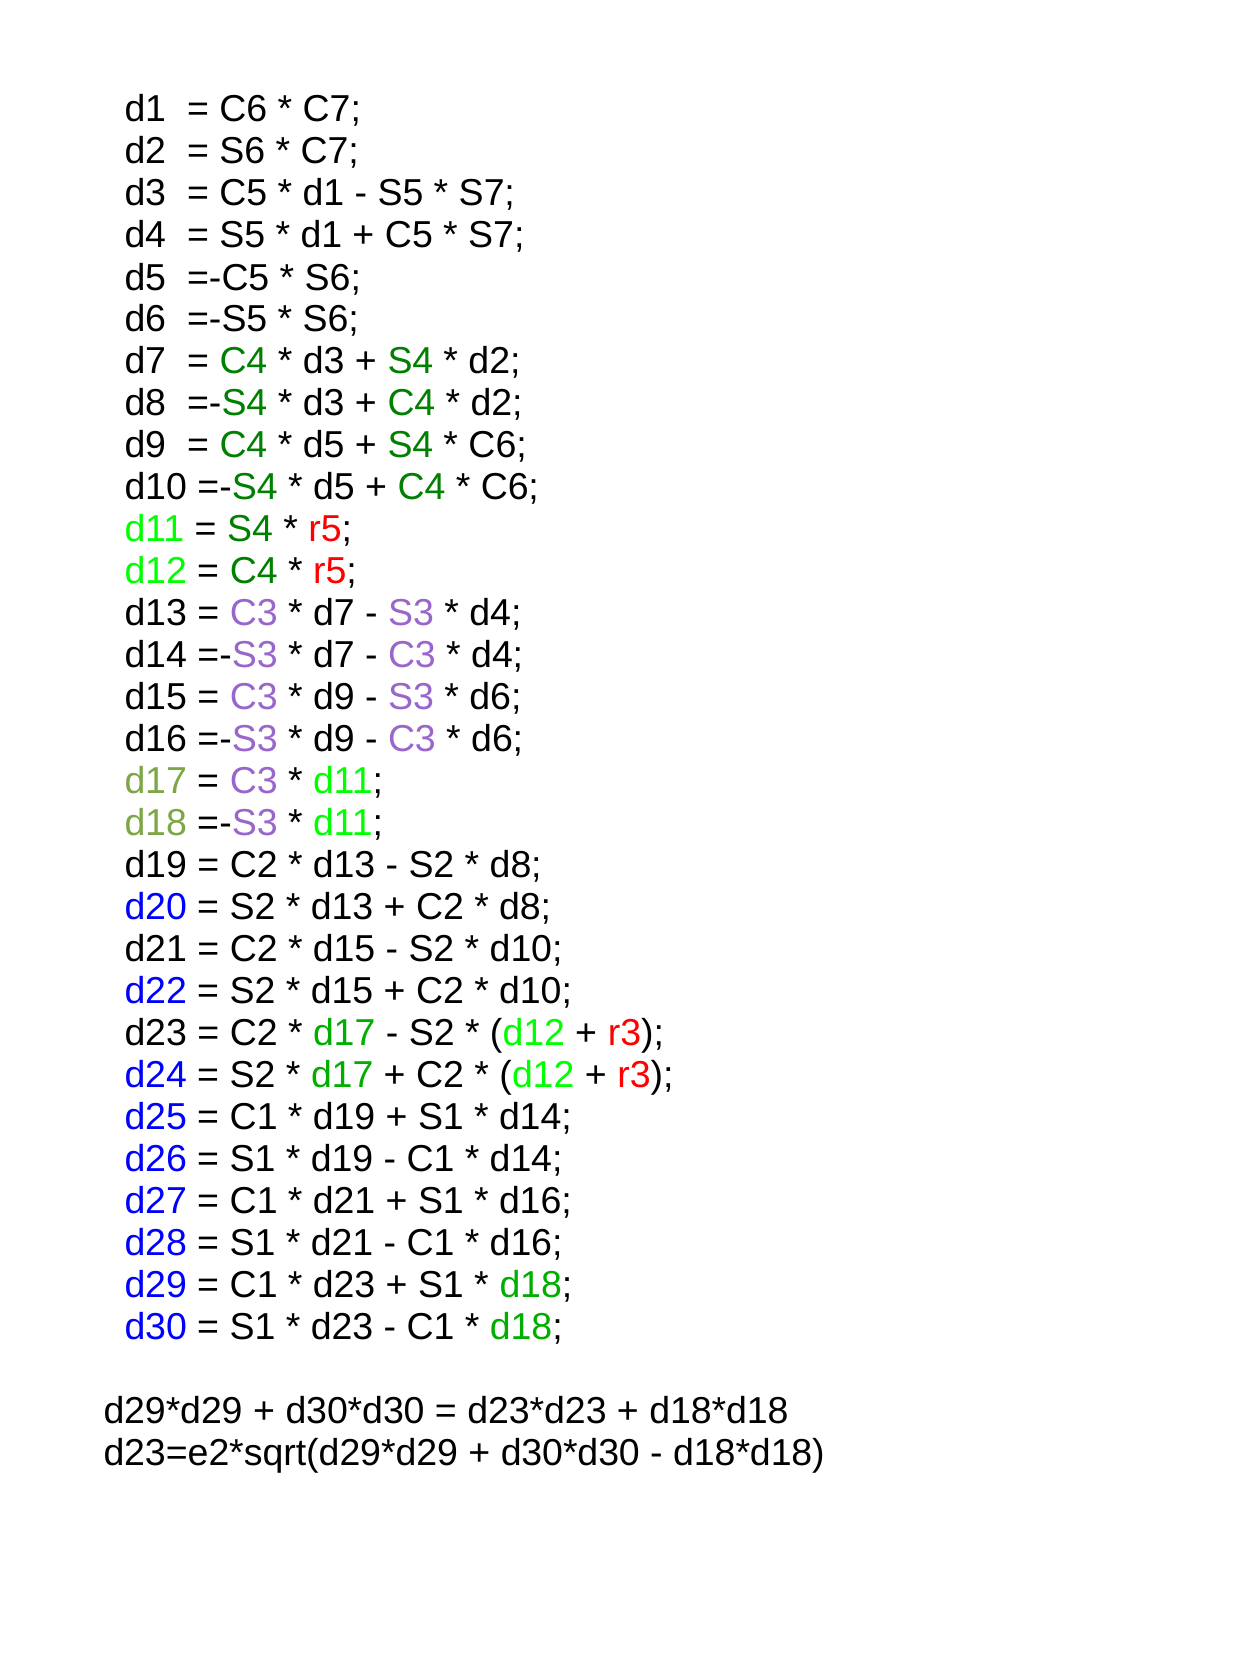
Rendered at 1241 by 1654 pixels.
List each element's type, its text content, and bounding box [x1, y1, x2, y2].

text_box d1 = C6 * C7; d2 = S6 * C7; d3 = C5 * d1 - S5 * S7; d4 = S5 * d1 + C5 * S7; d5 =-C5 * S6; d6 =-S5 * S6; d7 = C4 * d3 + S4 * d2; d8 =-S4 * d3 + C4 * d2; d9 = C4 * d5 + S4 * C6; d10 =-S4 * d5 + C4 * C6; d11 = S4 * r5; d12 = C4 * r5; d13 = C3 * d7 - S3 * d4; d14 =-S3 * d7 - C3 * d4; d15 = C3 * d9 - S3 * d6; d16 =-S3 * d9 - C3 * d6; d17 = C3 * d11; d18 =-S3 * d11; d19 = C2 * d13 - S2 * d8; d20 = S2 * d13 + C2 * d8; d21 = C2 * d15 - S2 * d10; d22 = S2 * d15 + C2 * d10; d23 = C2 * d17 - S2 * (d12 + r3); d24 = S2 * d17 + C2 * (d12 + r3); d25 = C1 * d19 + S1 * d14; d26 = S1 * d19 - C1 * d14; d27 = C1 * d21 + S1 * d16; d28 = S1 * d21 - C1 * d16; d29 = C1 * d23 + S1 * d18; d30 = S1 * d23 - C1 * d18; d29*d29 + d30*d30 = d23*d23 + d18*d18 d23=e2*sqrt(d29*d29 + d30*d30 - d18*d18) [88, 80, 896, 1576]
